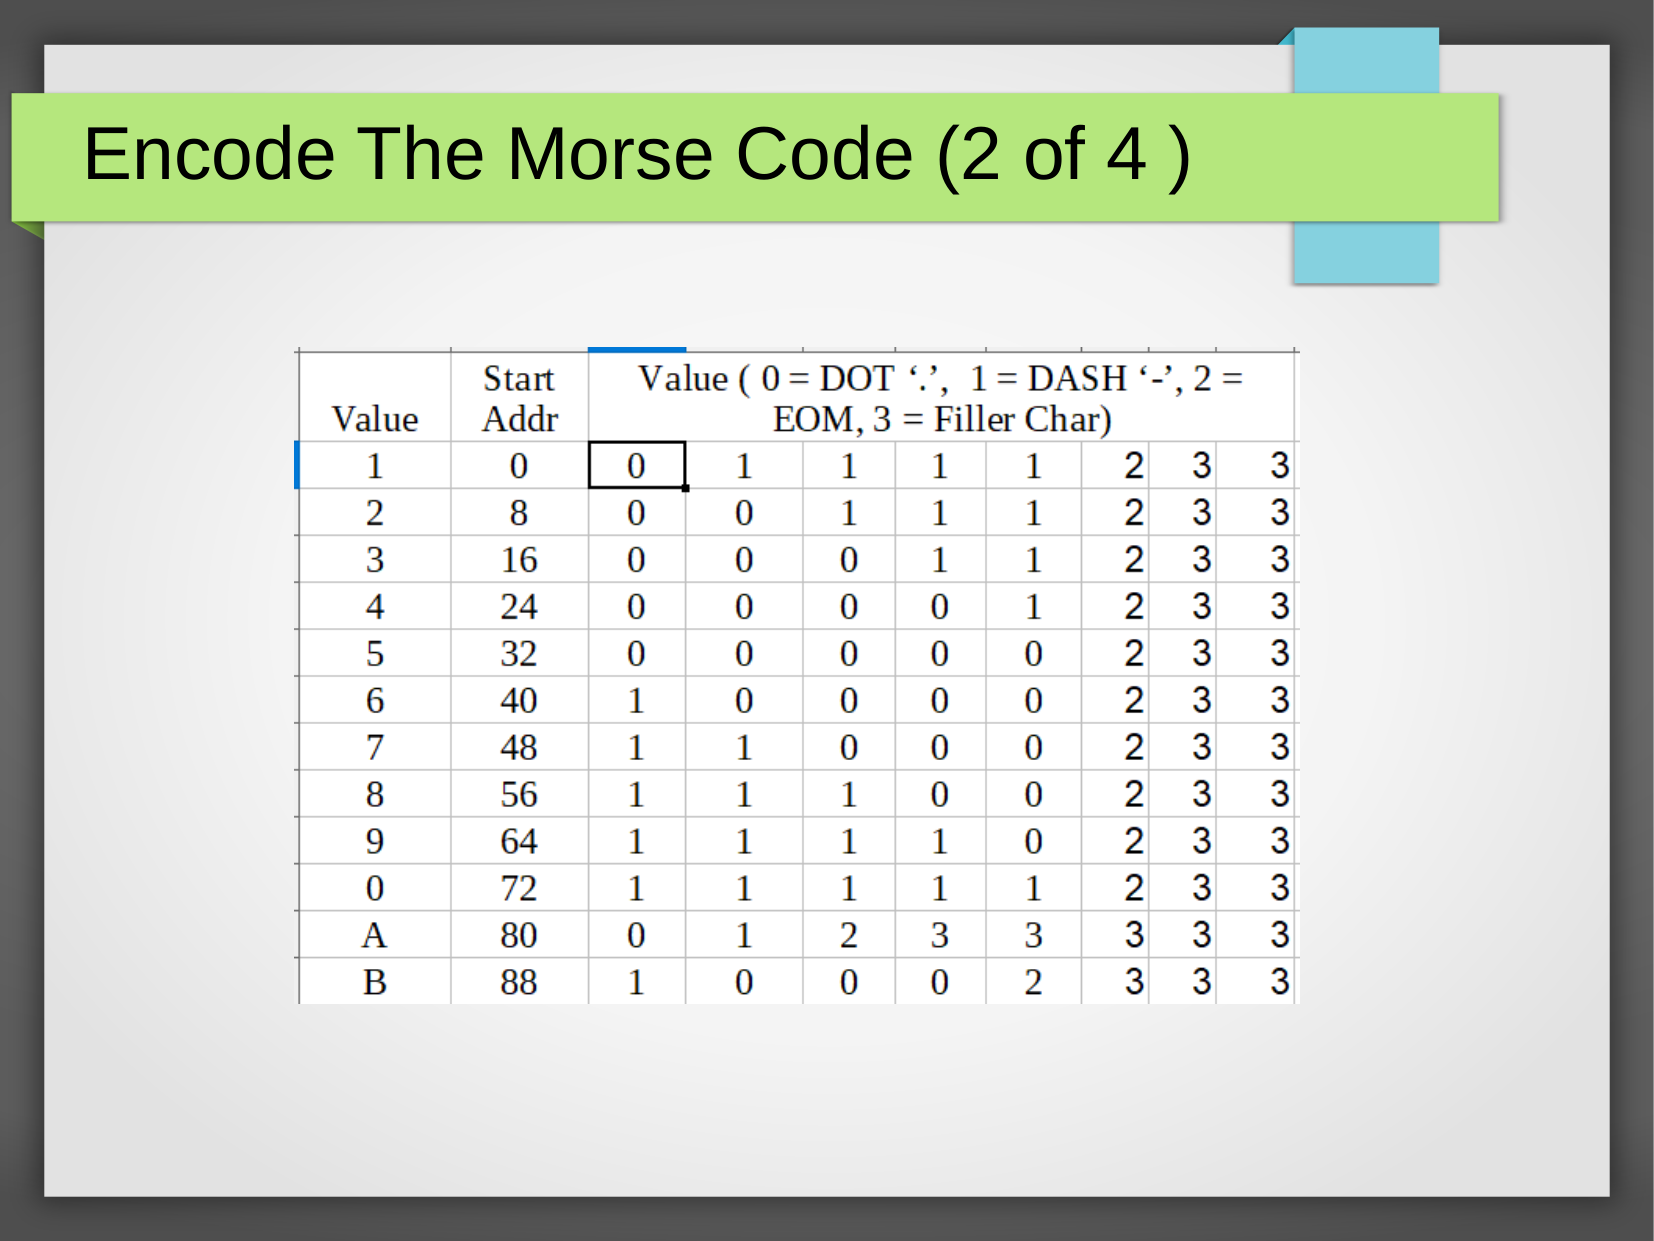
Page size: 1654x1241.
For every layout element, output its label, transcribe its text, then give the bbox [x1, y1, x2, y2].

picture [0, 0, 1654, 1241]
title Encode The Morse Code (2 of 4 ) [82, 94, 1264, 213]
